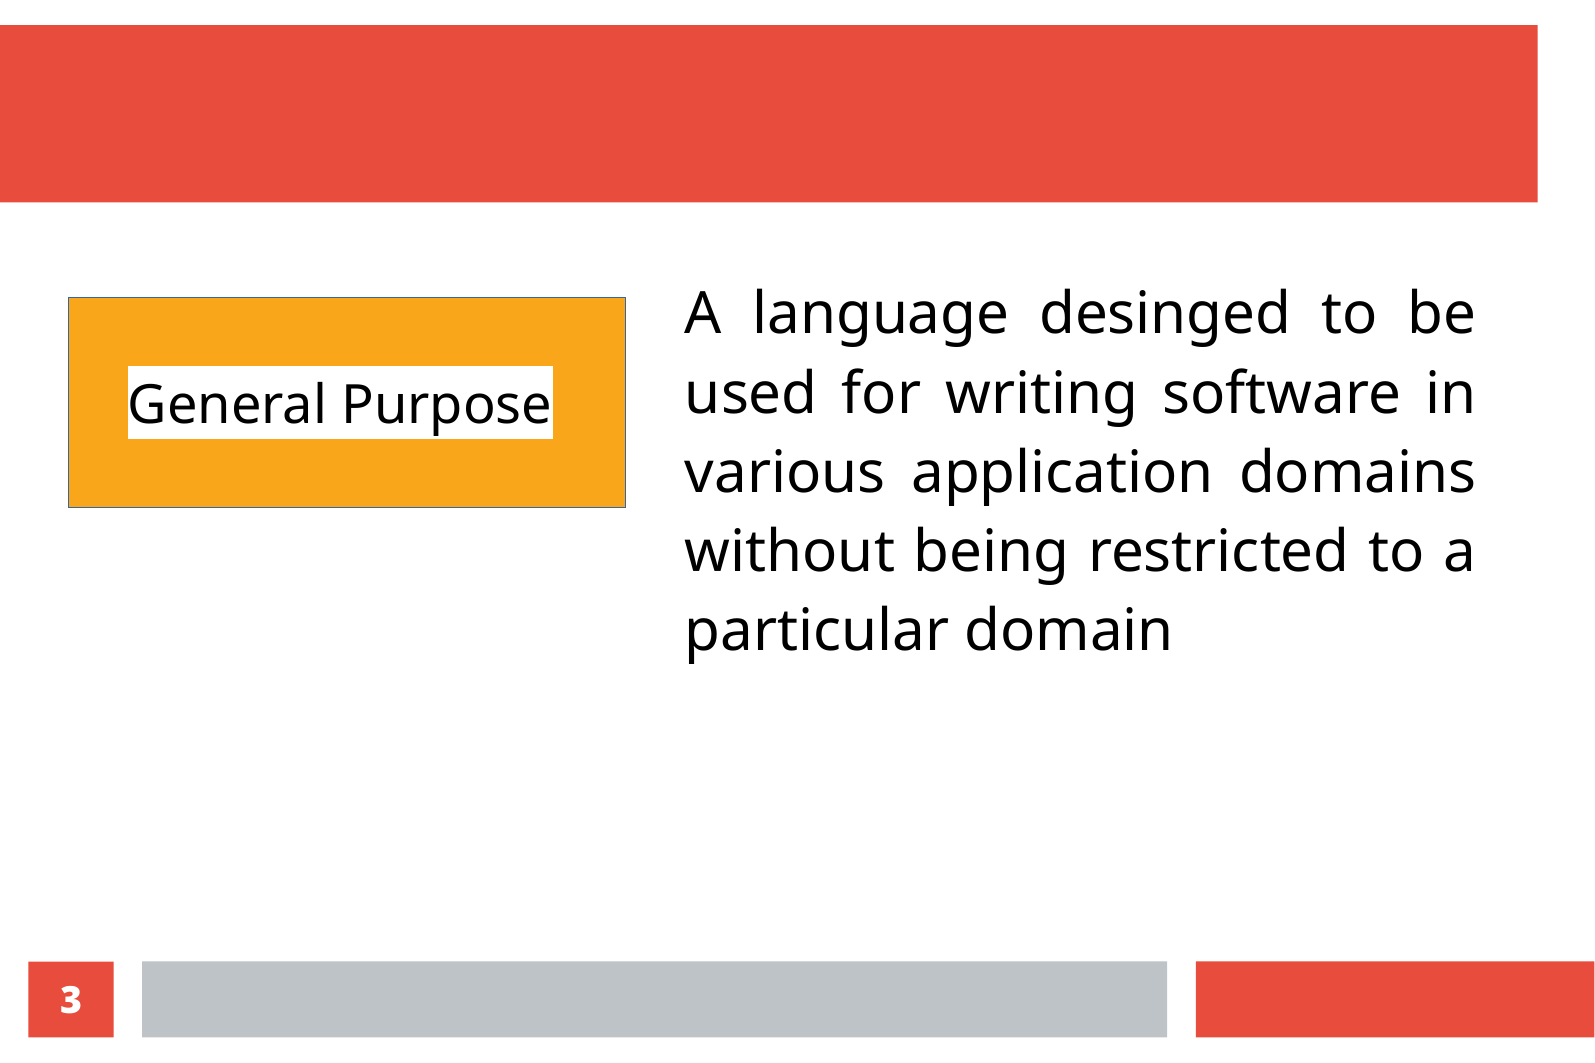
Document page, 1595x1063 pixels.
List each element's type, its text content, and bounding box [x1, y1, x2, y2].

text_box General Purpose [68, 297, 626, 508]
list A language desinged to be used for writing software in various application domains without being restricted to a particular domain [685, 271, 1477, 930]
